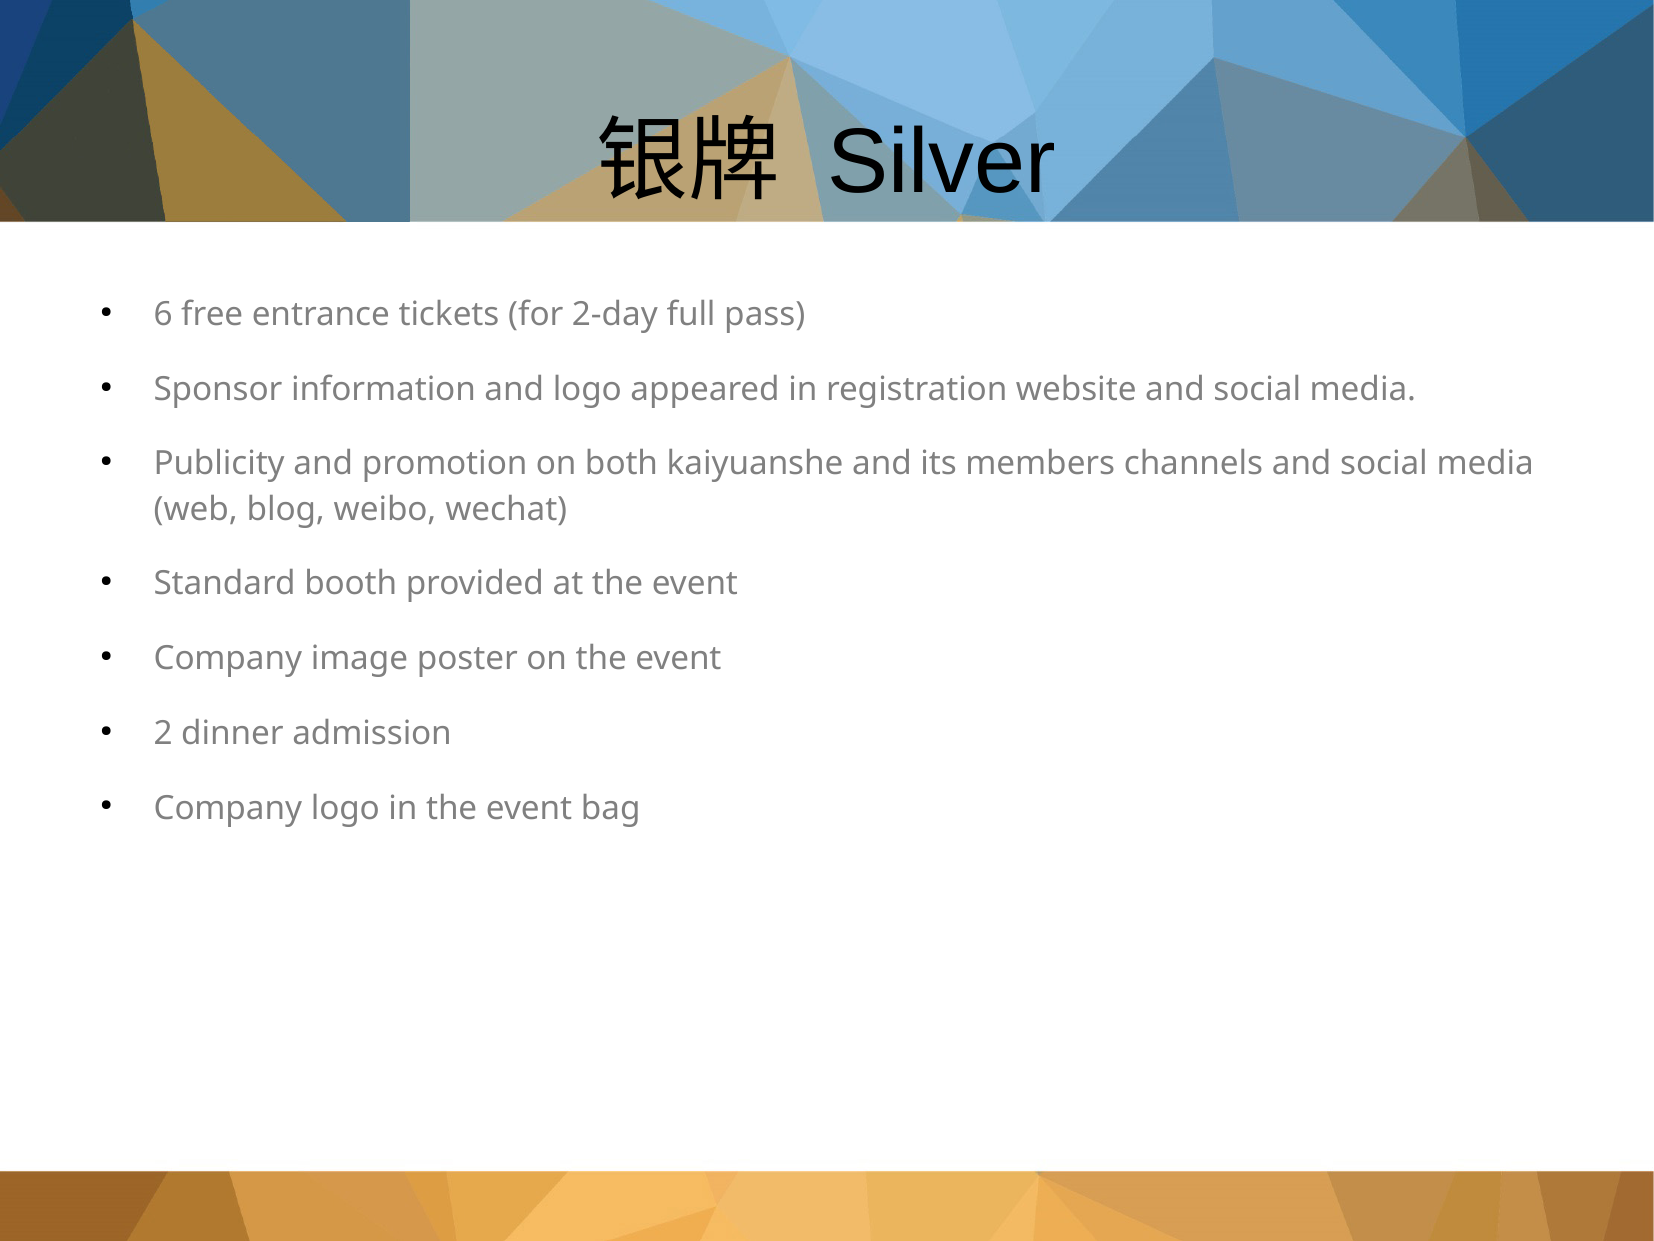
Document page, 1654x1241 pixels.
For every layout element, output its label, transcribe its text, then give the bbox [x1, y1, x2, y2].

title 银牌 Silver [82, 49, 1571, 257]
picture [0, 0, 1654, 1241]
list 6 free entrance tickets (for 2-day full pass) Sponsor information and logo appeared in registration website and social media. Publicity and promotion on both kaiyuanshe and its members channels and social media (web, blog, weibo, wechat) Standard booth provided at the event Company image poster on the event 2 dinner admission Company logo in the event bag [82, 290, 1571, 1010]
